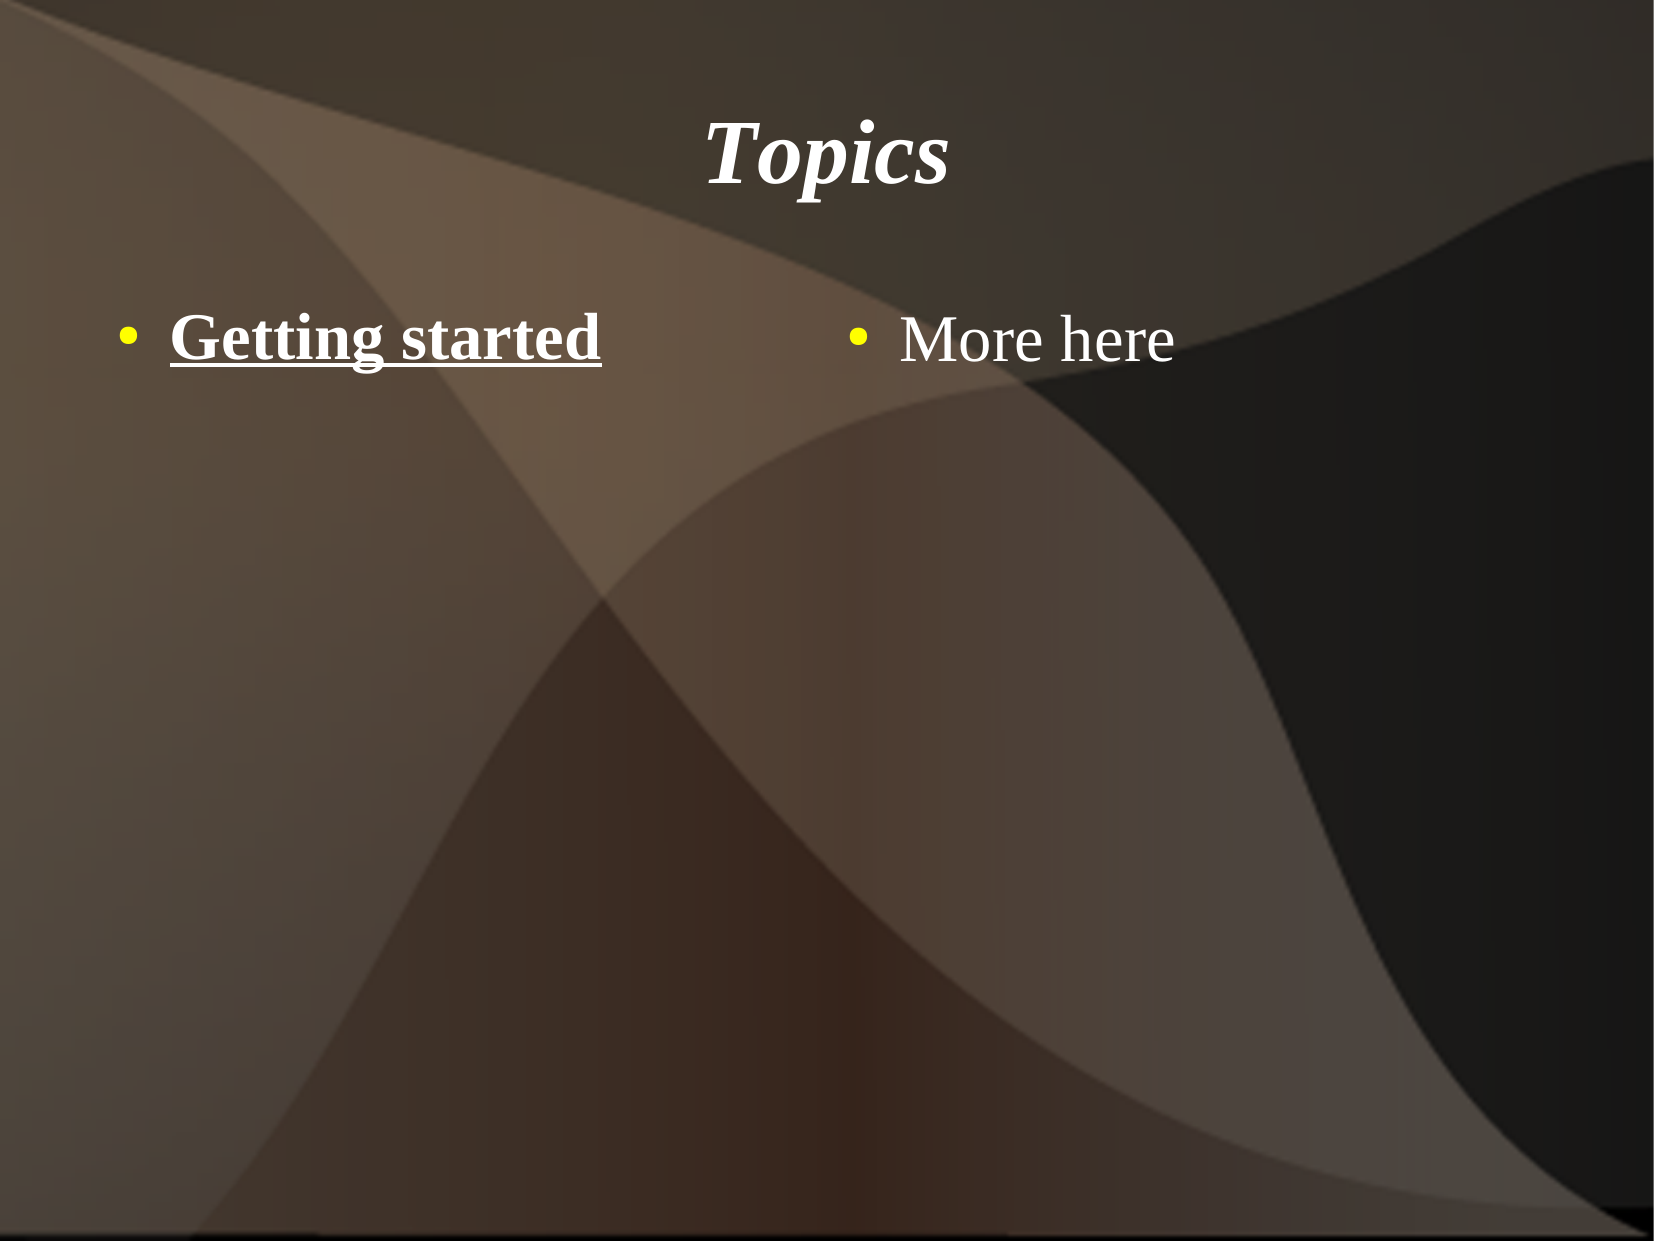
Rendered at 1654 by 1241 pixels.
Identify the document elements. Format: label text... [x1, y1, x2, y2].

picture [0, 0, 1654, 1241]
list More here [829, 301, 1556, 1120]
list Getting started [98, 300, 826, 1119]
title Topics [82, 49, 1571, 257]
